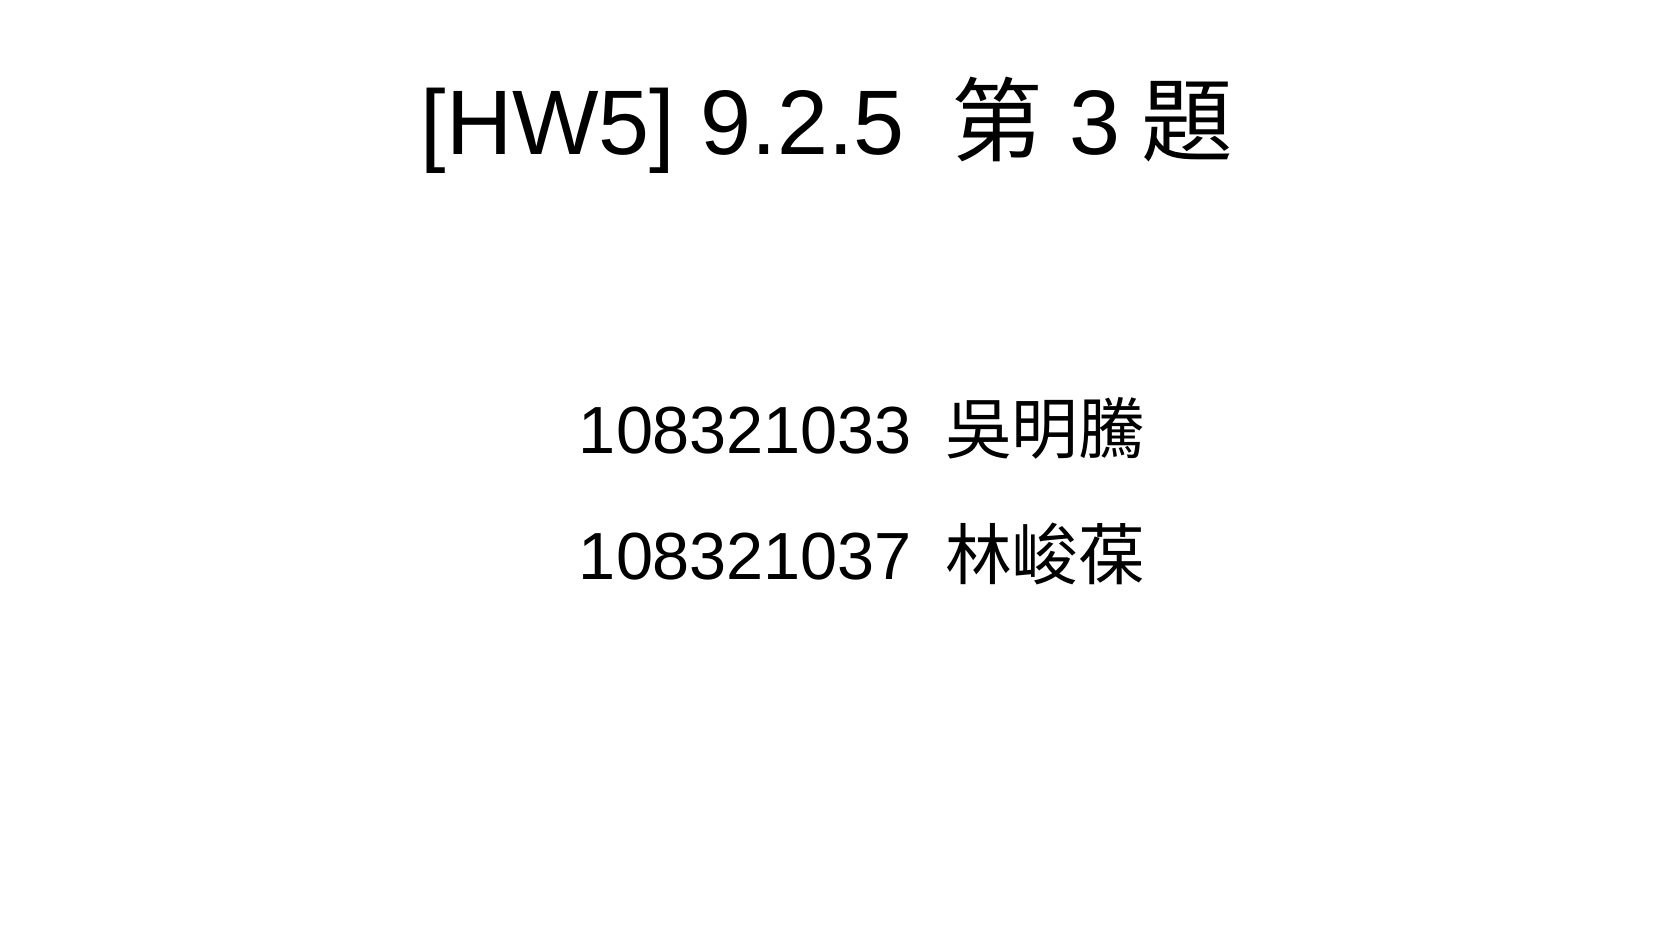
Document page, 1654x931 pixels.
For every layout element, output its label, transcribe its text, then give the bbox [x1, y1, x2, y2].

title [HW5] 9.2.5 第3題 [82, 37, 1571, 193]
subtitle 108321033 吳明騰 108321037 林峻葆 [82, 217, 1571, 758]
